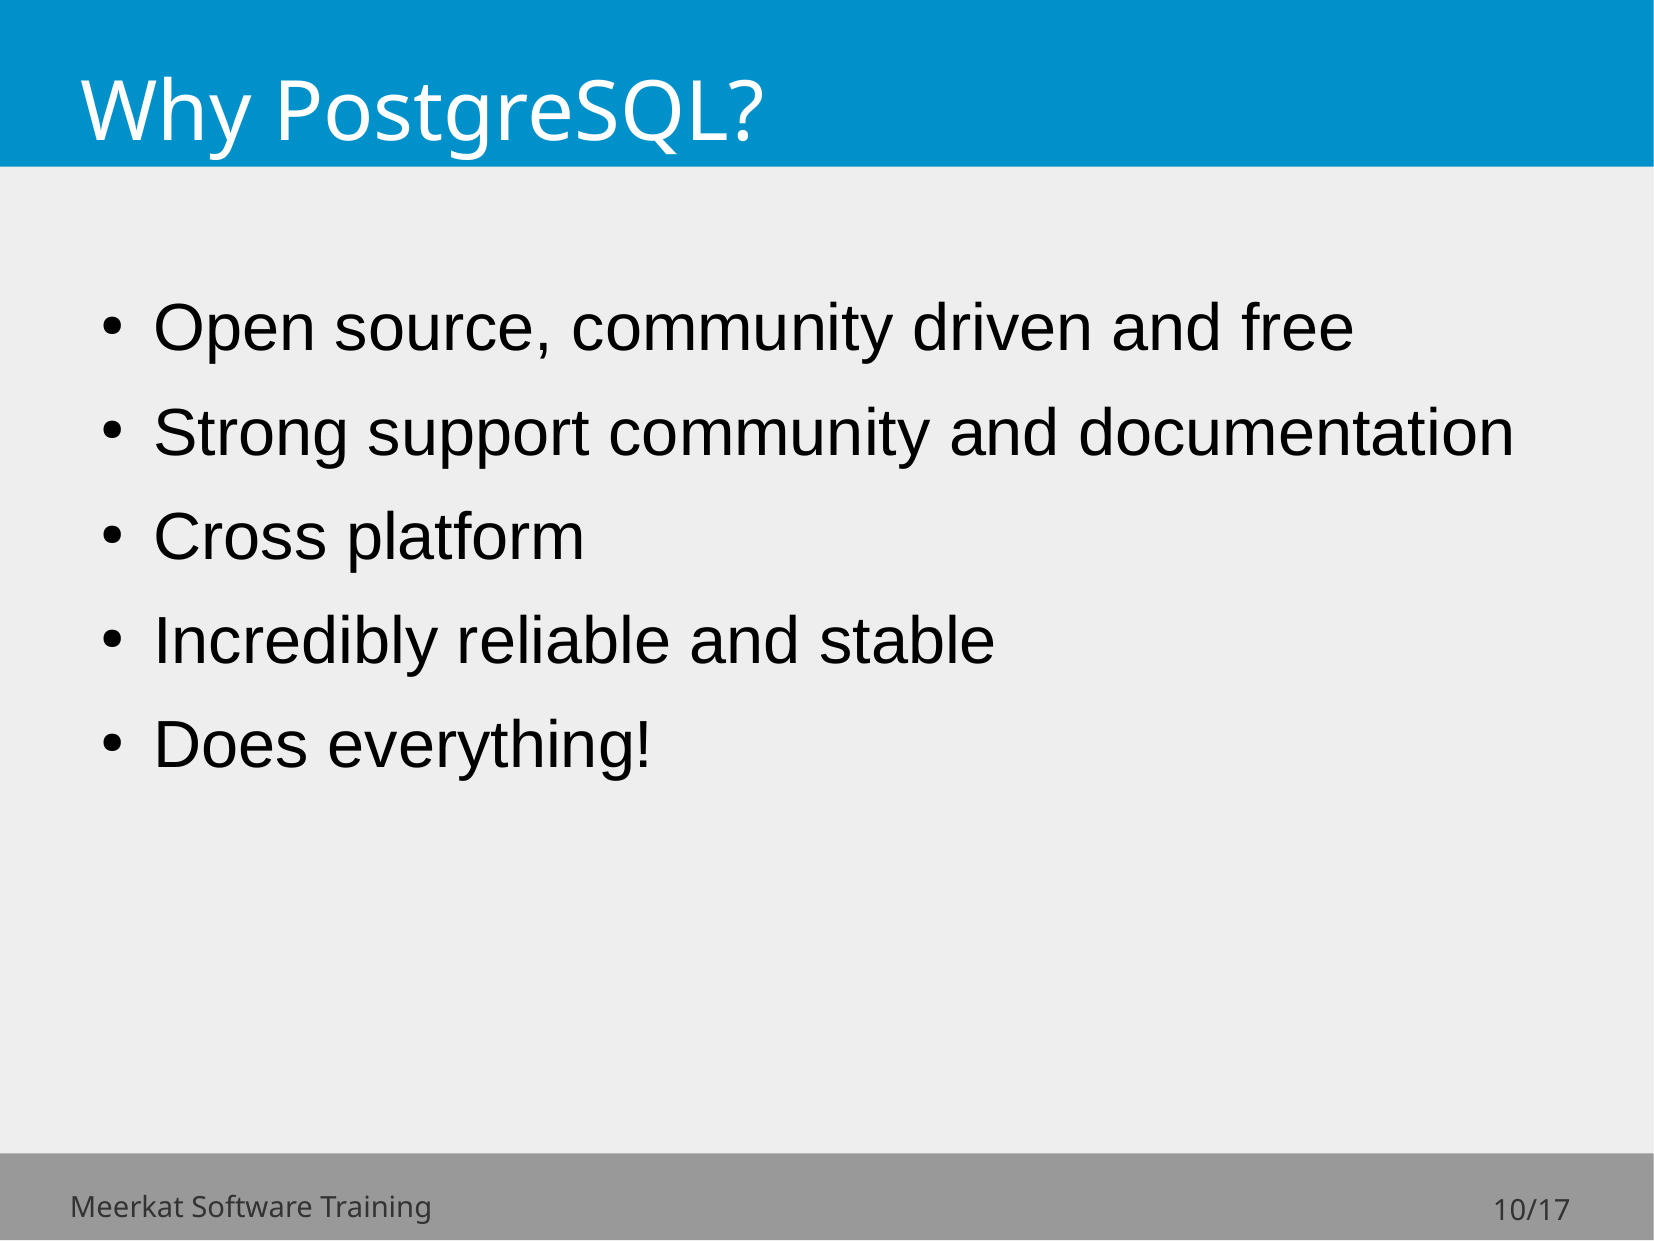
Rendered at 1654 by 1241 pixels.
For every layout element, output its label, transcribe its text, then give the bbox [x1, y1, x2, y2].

text_box Why PostgreSQL? [65, 43, 1140, 226]
list Open source, community driven and free Strong support community and documentation Cross platform Incredibly reliable and stable Does everything! [82, 290, 1571, 1010]
